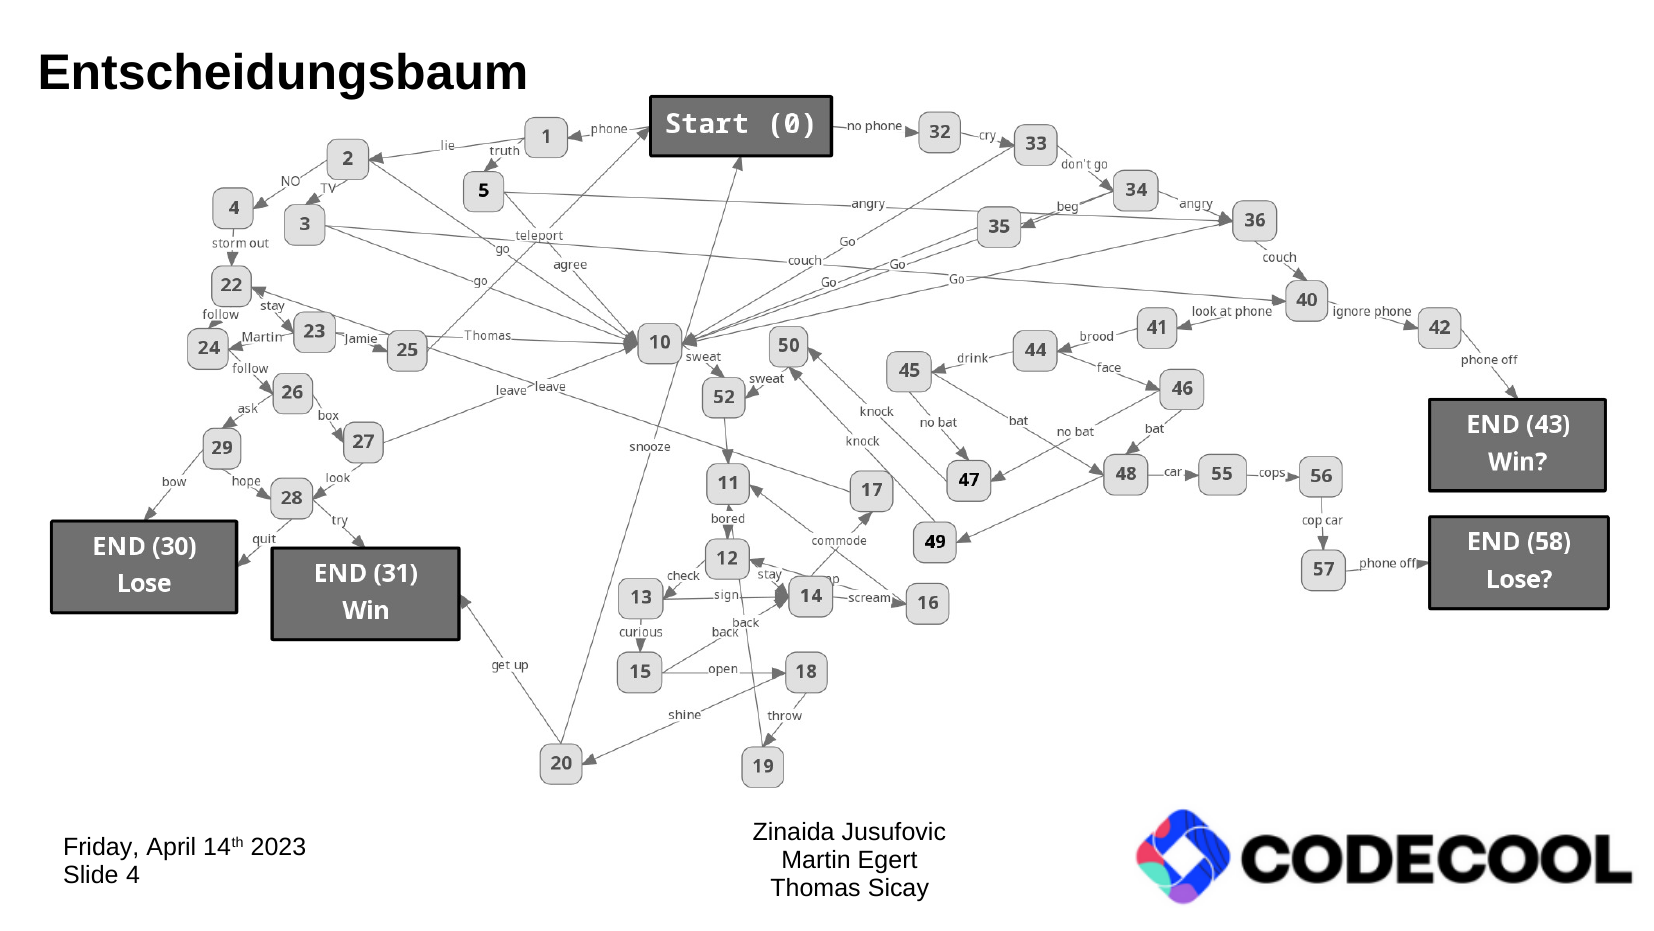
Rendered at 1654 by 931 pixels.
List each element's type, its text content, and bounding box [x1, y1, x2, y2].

text_box Zinaida Jusufovic Martin Egert Thomas Sicay [497, 817, 1203, 902]
picture [23, 68, 1654, 931]
text_box Friday, April 14th 2023 Slide <number> [63, 832, 497, 890]
title Entscheidungsbaum [37, 0, 1526, 151]
text_box [816, 449, 847, 520]
